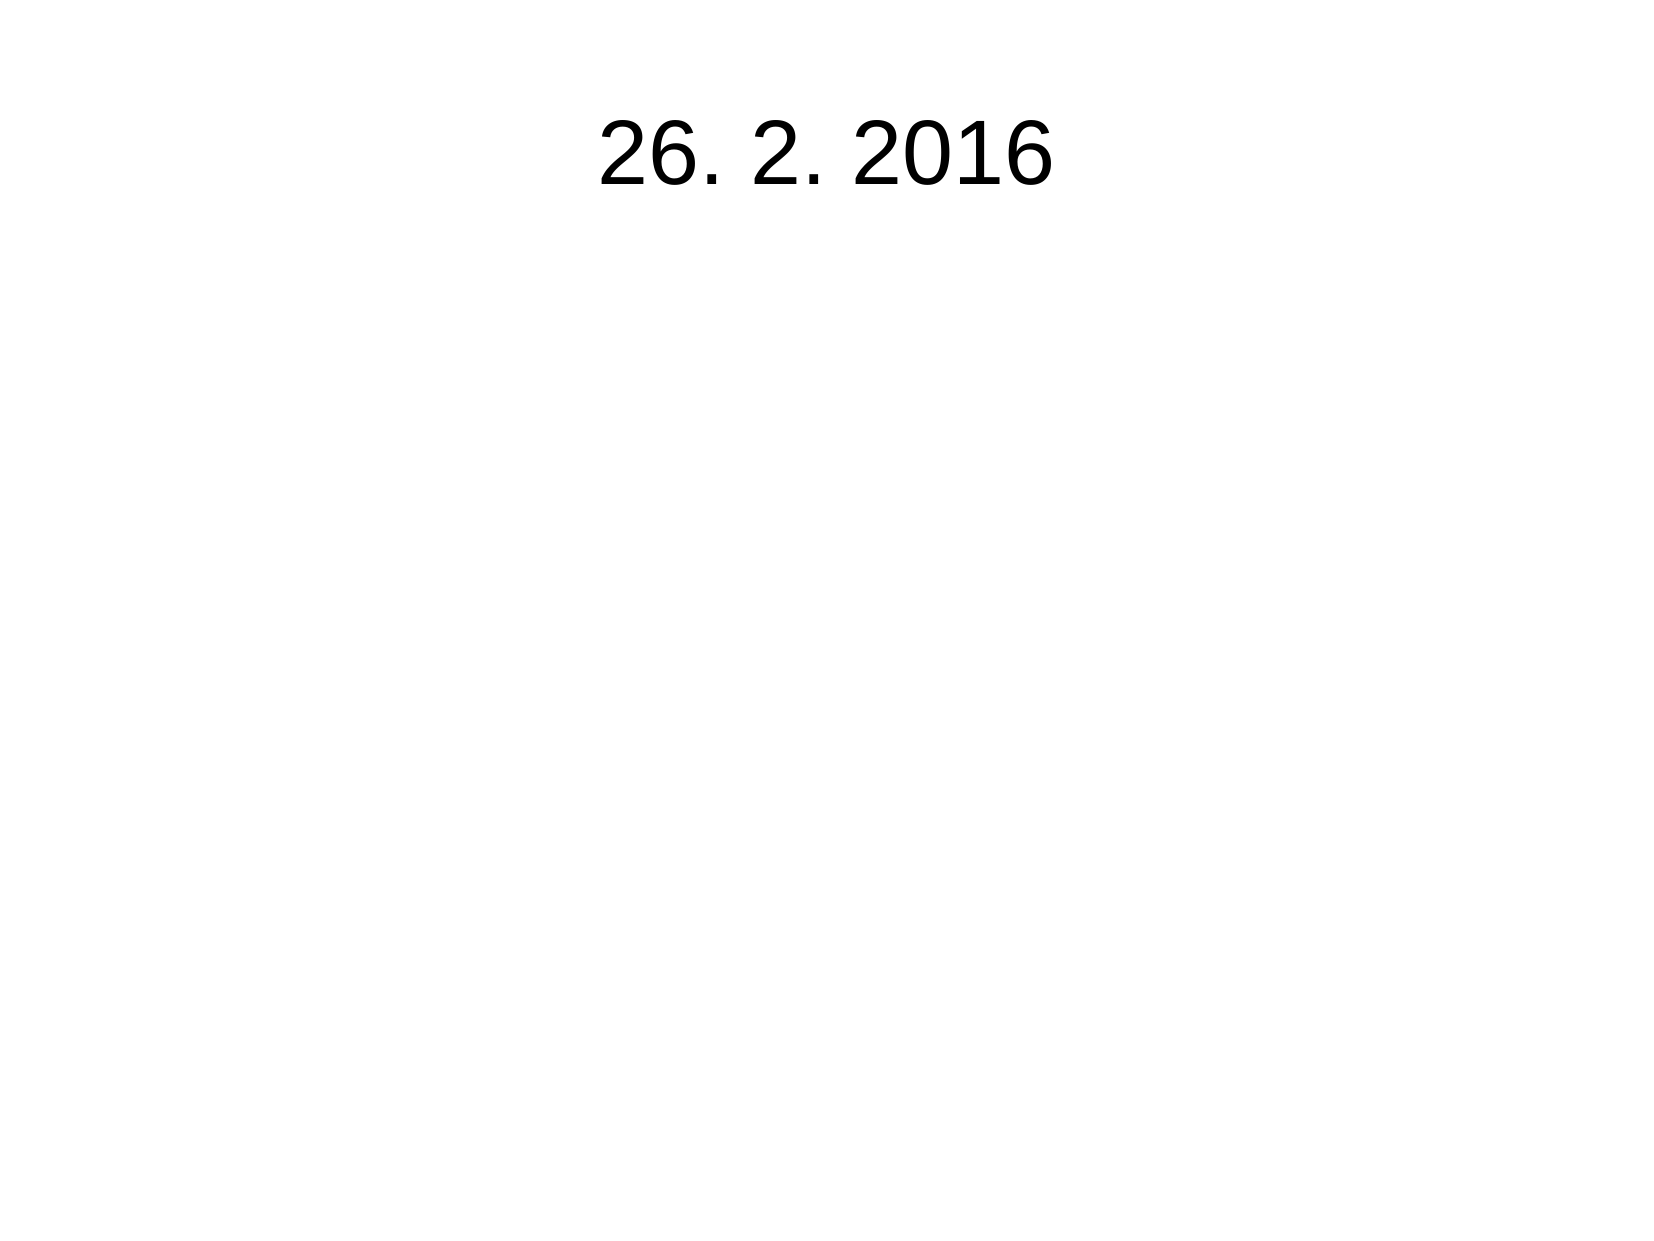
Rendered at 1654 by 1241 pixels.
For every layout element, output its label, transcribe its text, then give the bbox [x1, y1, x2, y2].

title 26. 2. 2016 [82, 49, 1571, 257]
